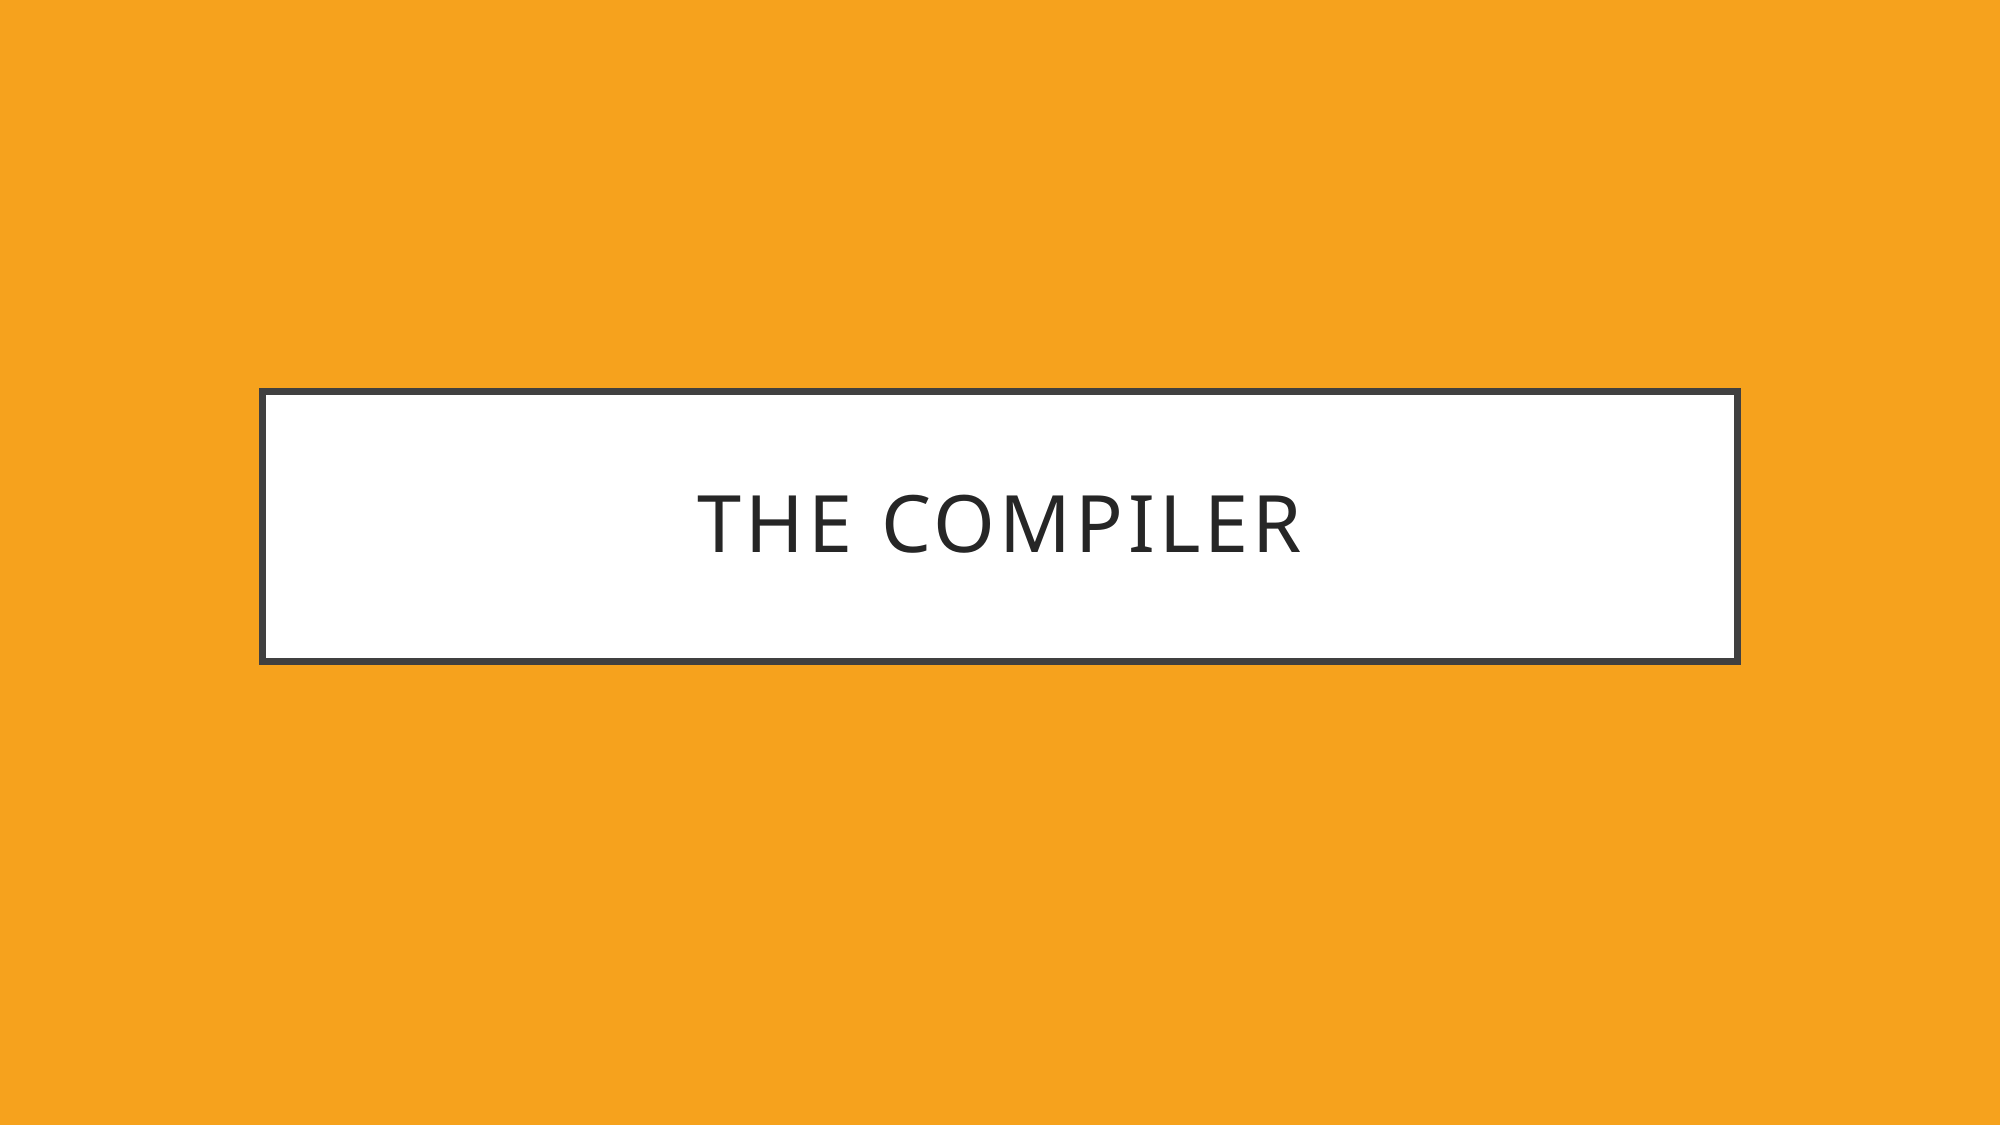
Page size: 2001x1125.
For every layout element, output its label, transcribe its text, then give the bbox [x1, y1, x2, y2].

title The COMPILER [262, 391, 1738, 662]
